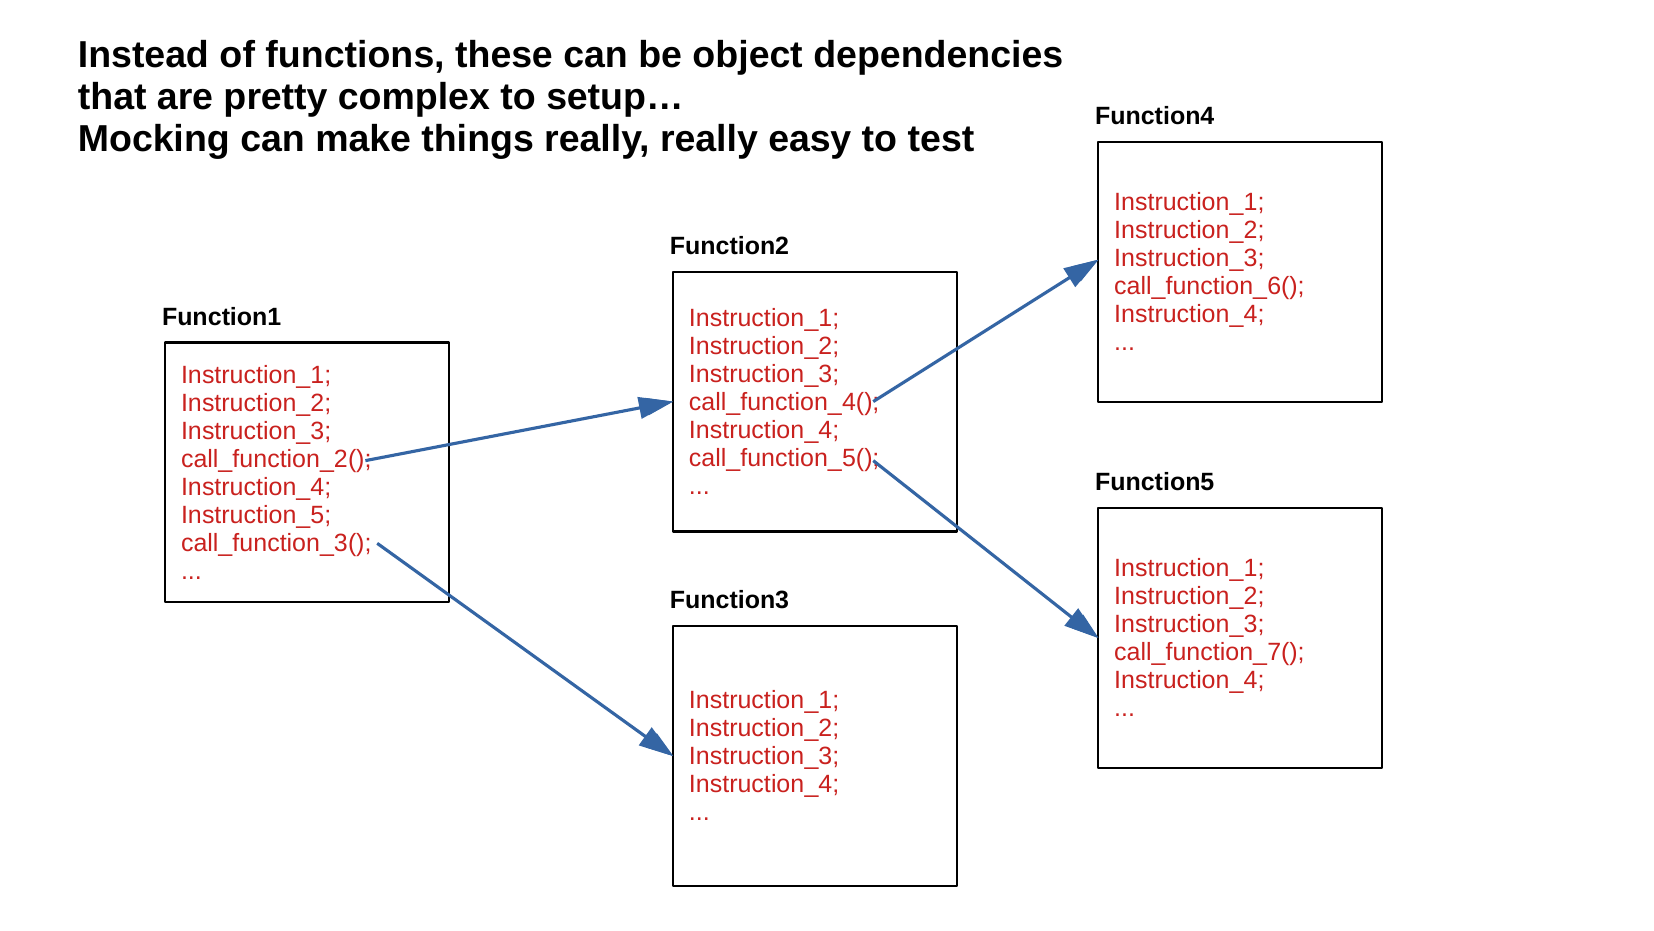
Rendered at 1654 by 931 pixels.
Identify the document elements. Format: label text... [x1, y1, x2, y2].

text_box Instruction_1; Instruction_2; Instruction_3; call_function_2(); Instruction_4; Instruction_5; call_function_3(); ... [165, 342, 449, 603]
text_box Instruction_1; Instruction_2; Instruction_3; call_function_4(); Instruction_4; call_function_5(); ... [673, 271, 957, 532]
text_box Instruction_1; Instruction_2; Instruction_3; call_function_7(); Instruction_4; ... [1098, 507, 1382, 768]
text_box Function4 [1080, 94, 1230, 138]
text_box Instead of functions, these can be object dependencies that are pretty complex to setup… Mocking can make things really, really easy to test [63, 25, 1080, 167]
text_box Function1 [147, 295, 297, 339]
text_box Instruction_1; Instruction_2; Instruction_3; call_function_6(); Instruction_4; ... [1098, 141, 1382, 402]
text_box Function2 [655, 224, 805, 268]
text_box Instruction_1; Instruction_2; Instruction_3; Instruction_4; ... [673, 625, 957, 886]
text_box Function3 [655, 578, 805, 622]
text_box Function5 [1080, 460, 1230, 504]
